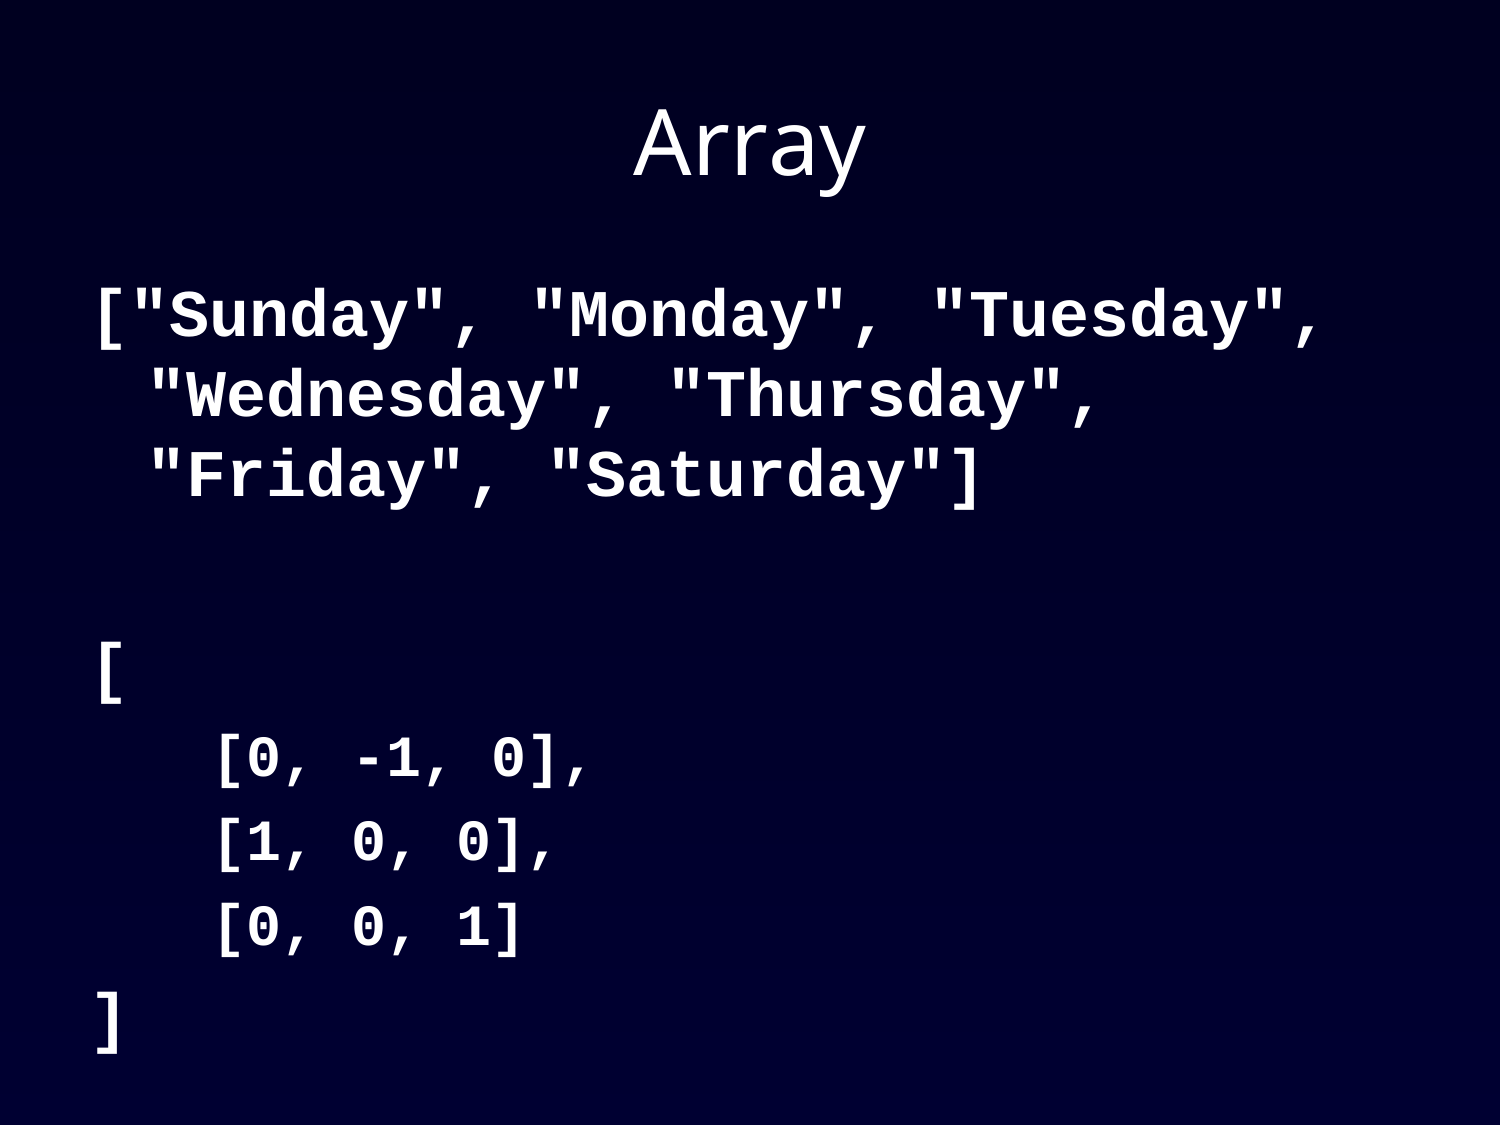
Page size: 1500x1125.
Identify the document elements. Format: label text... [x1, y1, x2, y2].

list ["Sunday", "Monday", "Tuesday", "Wednesday", "Thursday", "Friday", "Saturday"] [ [0, -1, 0], [1, 0, 0], [0, 0, 1] ] [75, 262, 1426, 1101]
title Array [75, 45, 1426, 233]
